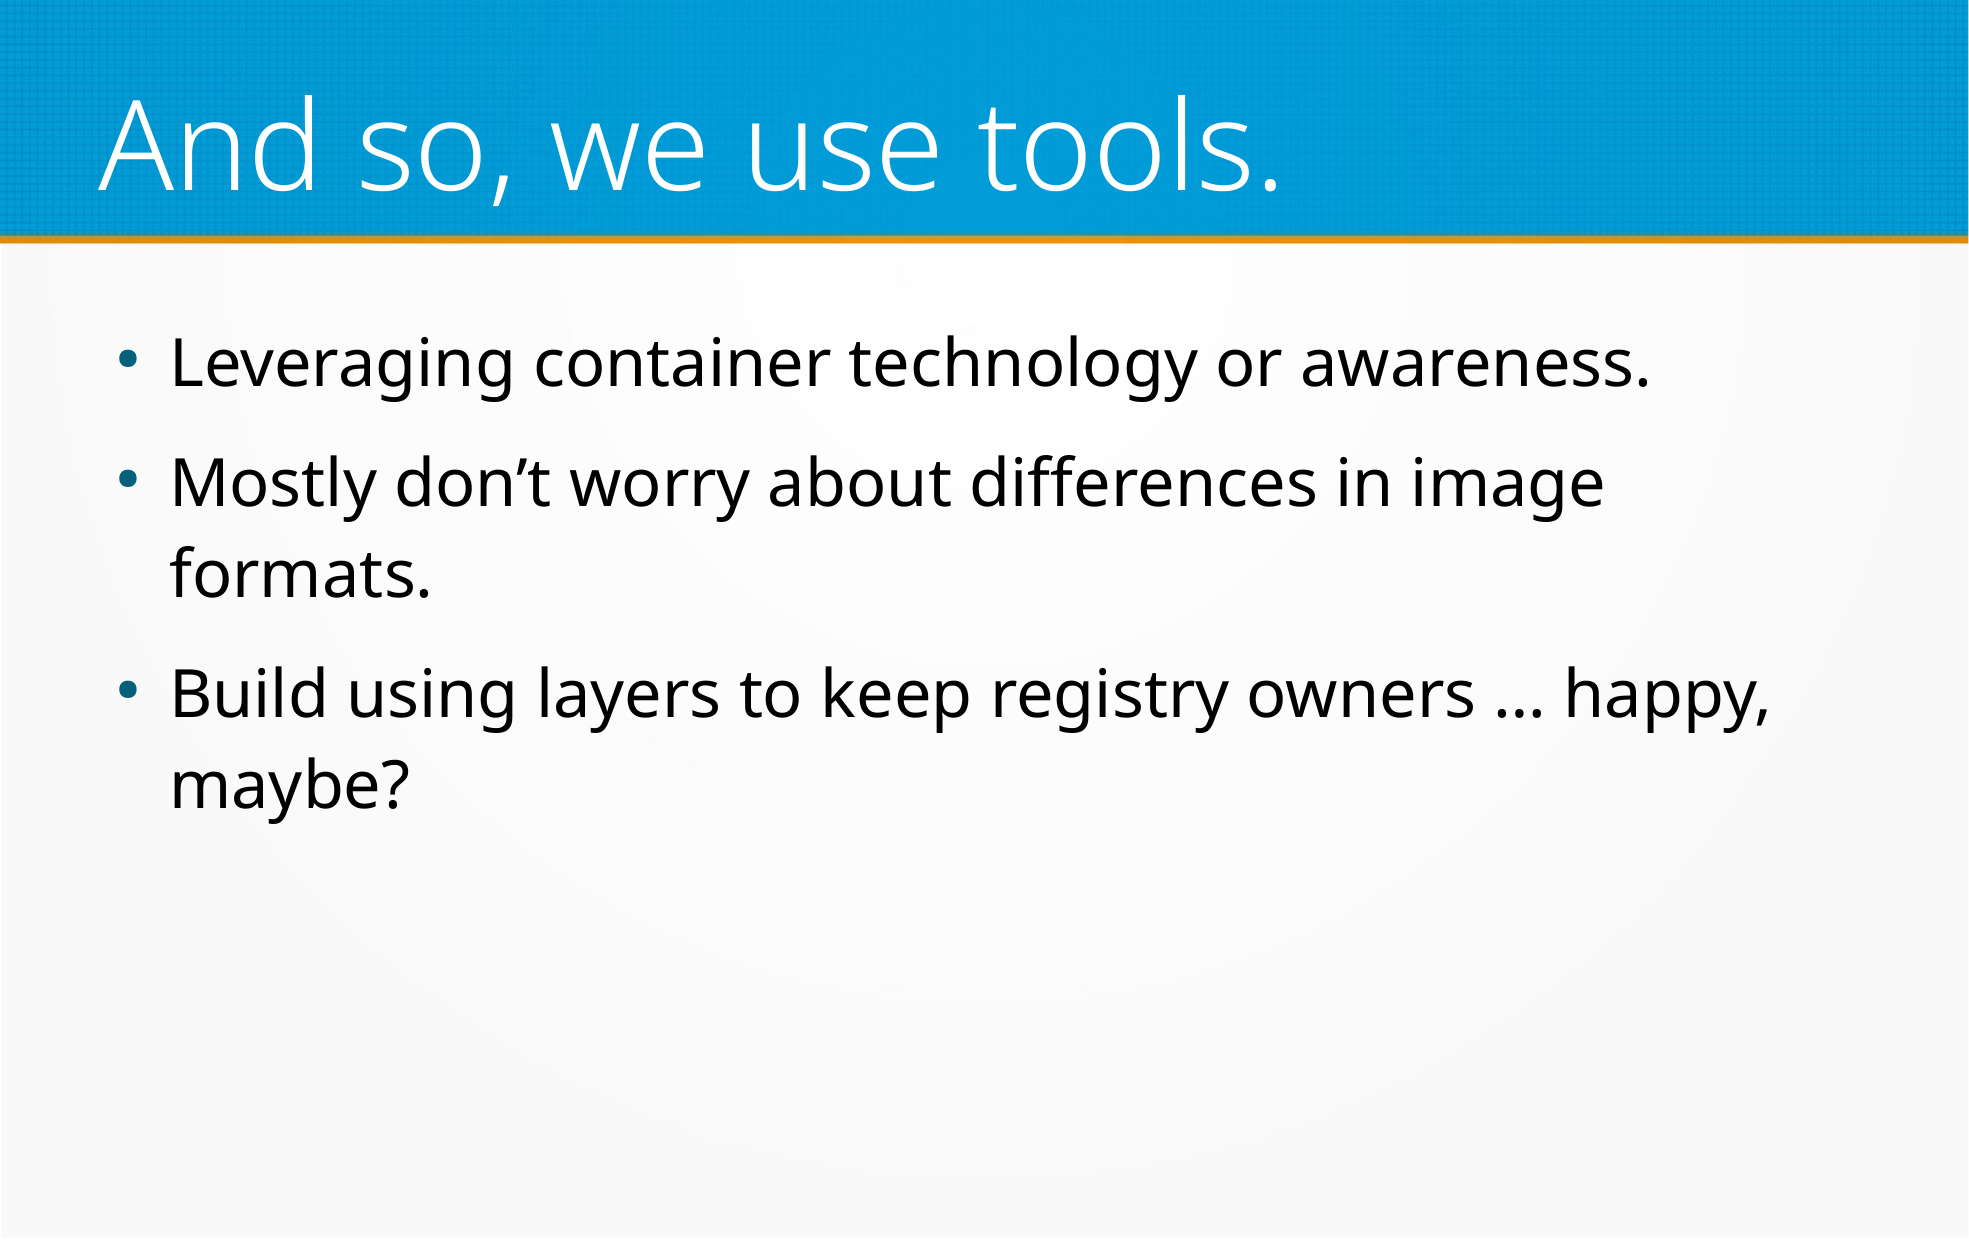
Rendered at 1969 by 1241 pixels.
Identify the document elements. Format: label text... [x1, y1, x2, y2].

picture [0, 233, 1969, 1241]
list Leveraging container technology or awareness. Mostly don’t worry about differences in image formats. Build using layers to keep registry owners … happy, maybe? [98, 315, 1861, 1081]
title And so, we use tools. [98, 19, 1870, 227]
